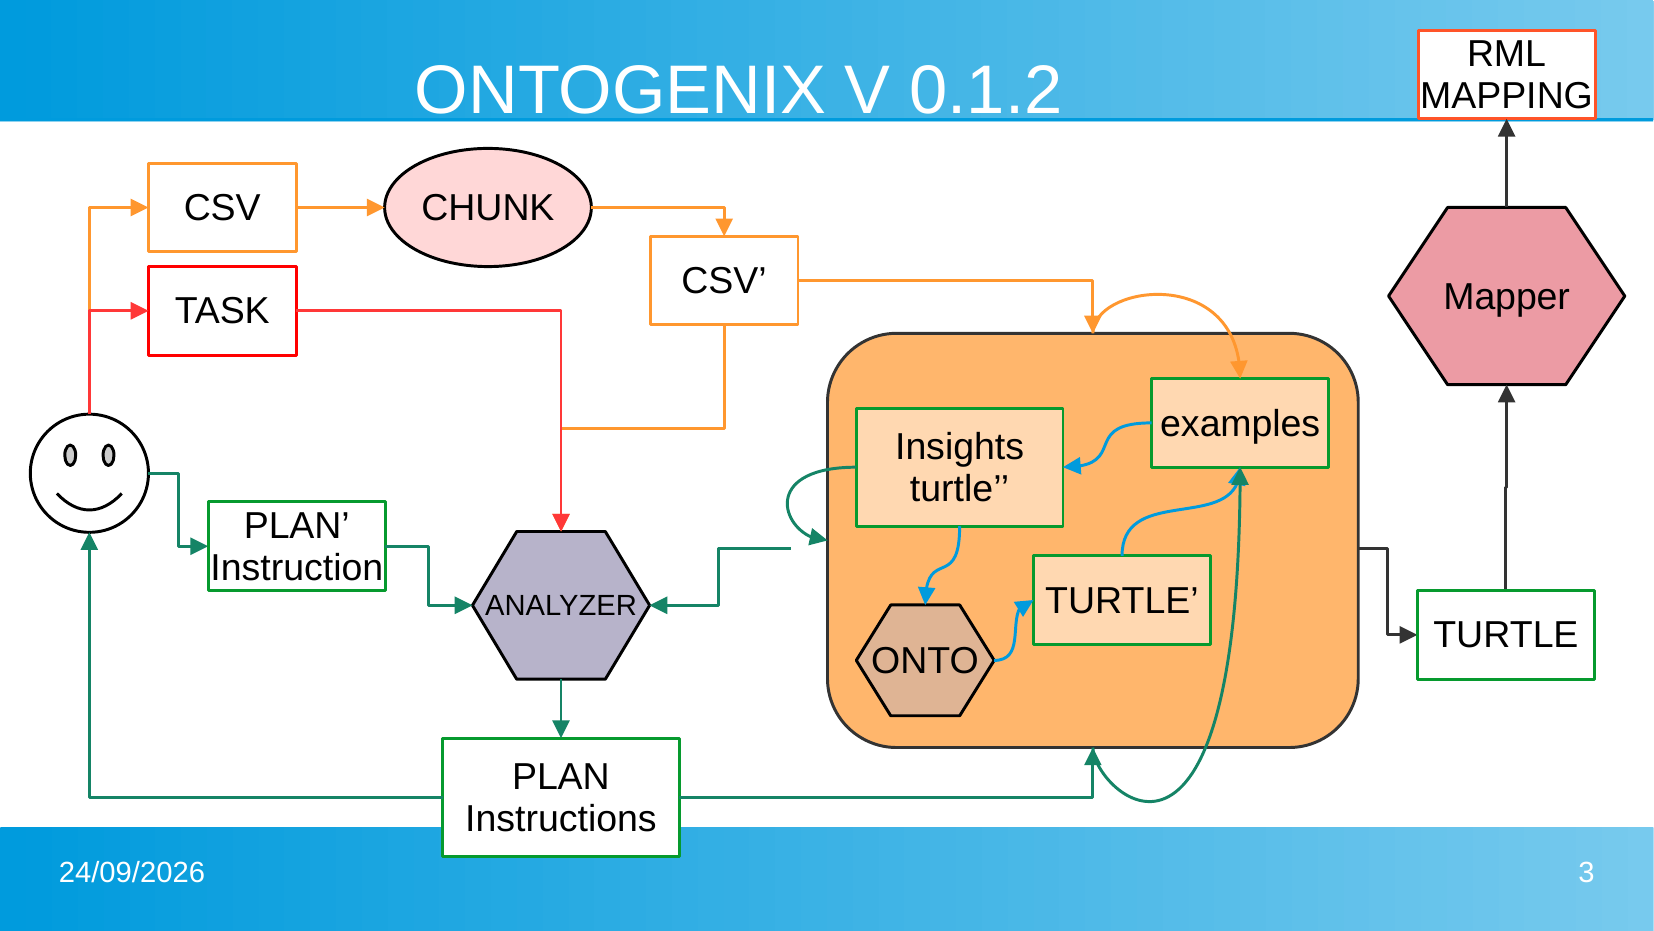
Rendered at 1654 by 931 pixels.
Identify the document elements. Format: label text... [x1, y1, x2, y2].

title ONTOGENIX V 0.1.2 [0, 0, 1478, 178]
text_box TURTLE’ [1033, 555, 1211, 645]
text_box CSV [148, 163, 297, 252]
text_box [827, 469, 1238, 748]
text_box Mapper [1388, 207, 1625, 385]
text_box ANALYZER [472, 531, 650, 680]
text_box PLAN’ Instruction [208, 501, 386, 591]
text_box [1207, 333, 1359, 748]
text_box RML MAPPING [1418, 30, 1596, 119]
text_box TASK [148, 266, 297, 356]
text_box CSV’ [650, 236, 799, 325]
text_box [927, 425, 1238, 658]
text_box examples [1151, 378, 1329, 468]
text_box ONTO [856, 604, 994, 716]
text_box [30, 414, 149, 533]
text_box CHUNK [384, 148, 592, 267]
text_box Insights turtle’’ [856, 408, 1063, 527]
text_box PLAN Instructions [442, 738, 680, 857]
text_box [827, 333, 1239, 468]
text_box TURTLE [1417, 590, 1595, 680]
